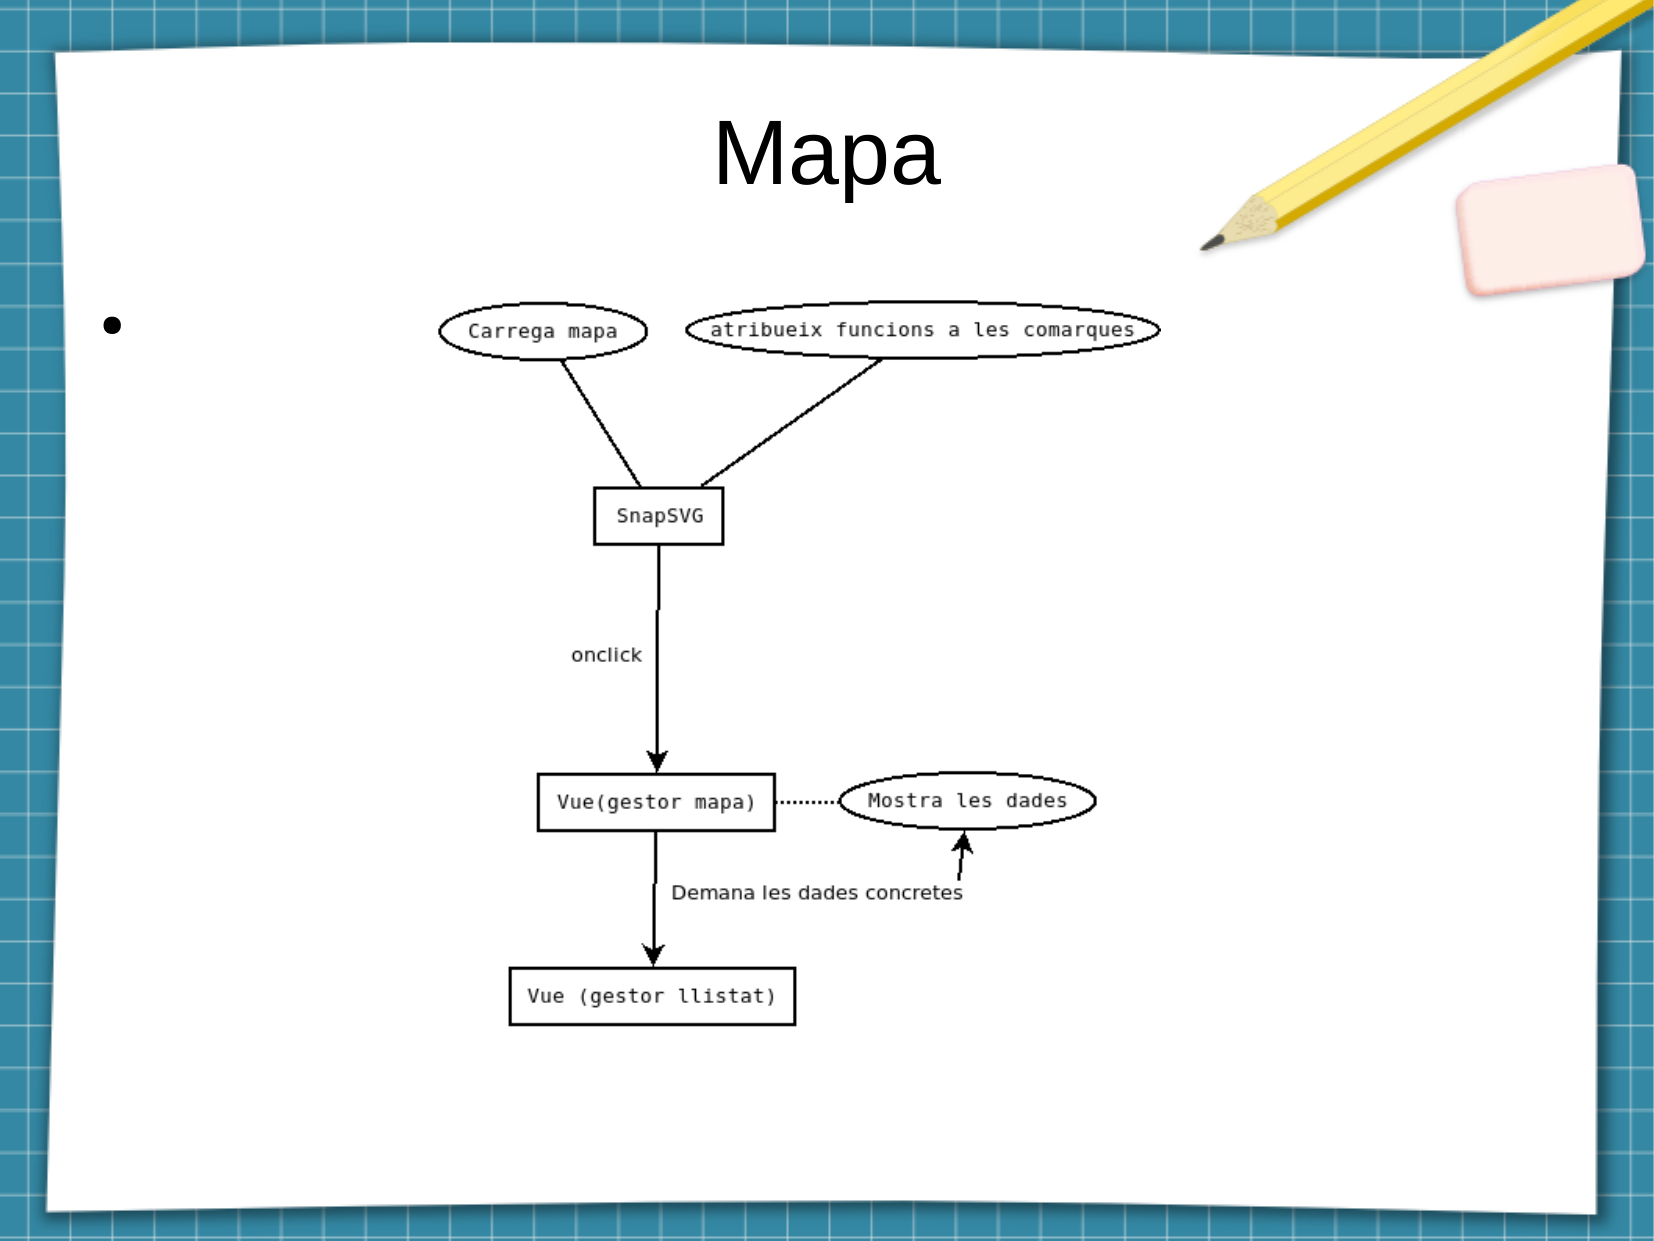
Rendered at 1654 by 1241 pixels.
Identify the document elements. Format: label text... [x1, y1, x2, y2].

list [82, 290, 1571, 1010]
picture [0, 0, 1654, 1241]
title Mapa [82, 49, 1571, 257]
